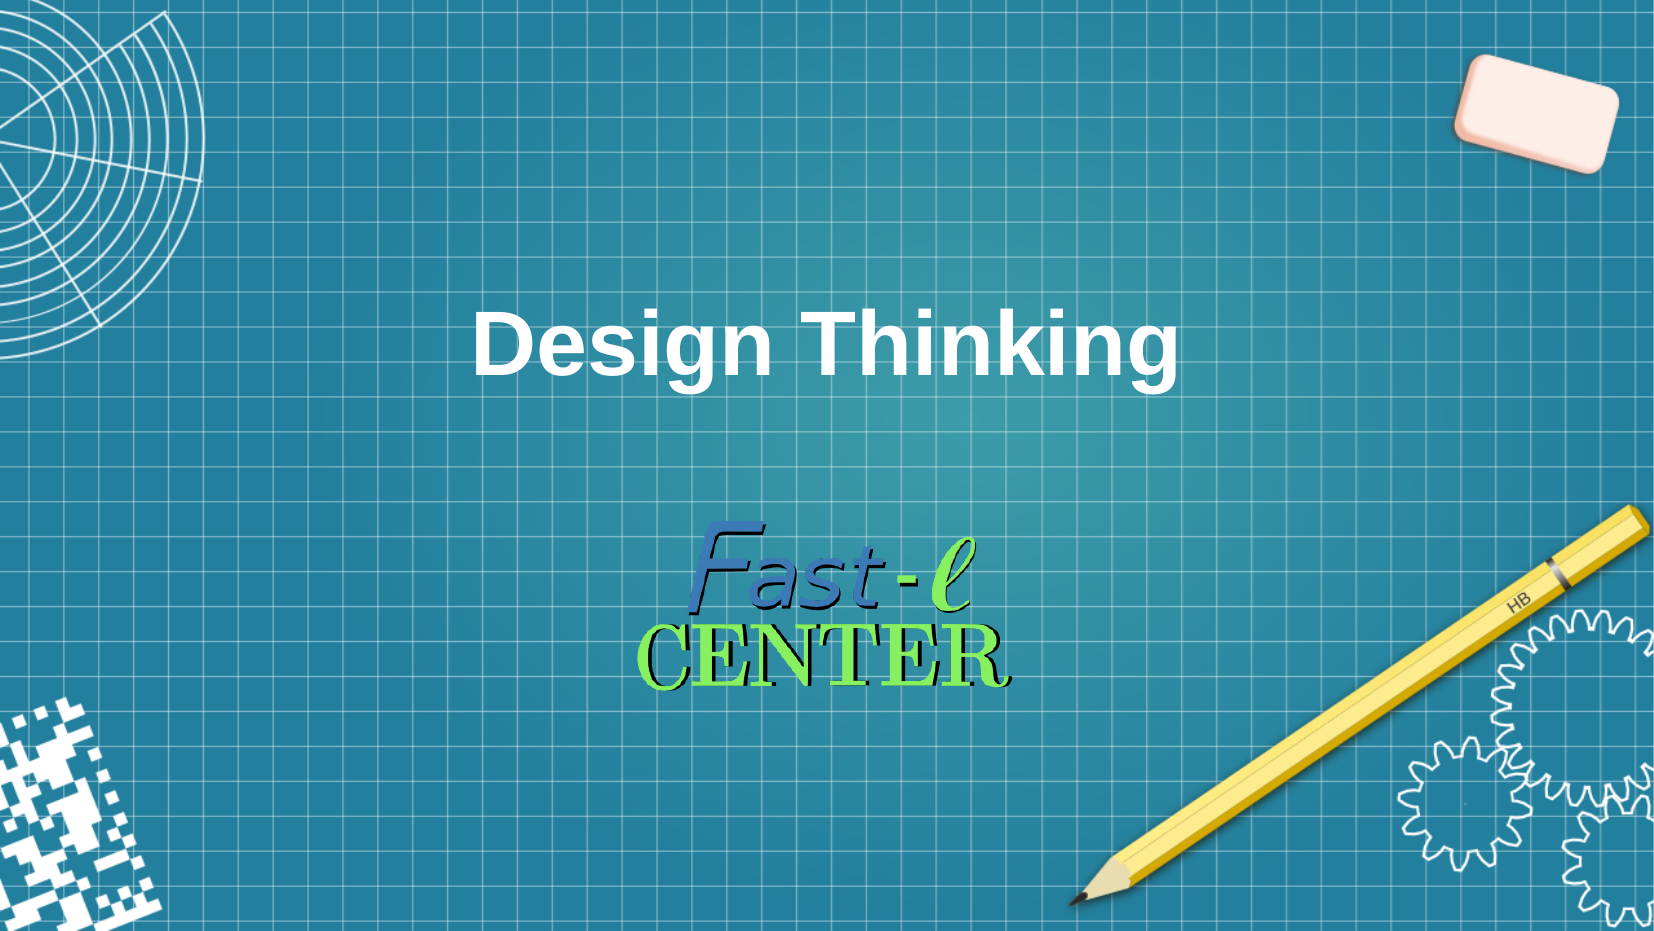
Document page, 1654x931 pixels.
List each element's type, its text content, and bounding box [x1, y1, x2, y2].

title Design Thinking [82, 237, 1571, 451]
picture [0, 0, 1654, 931]
